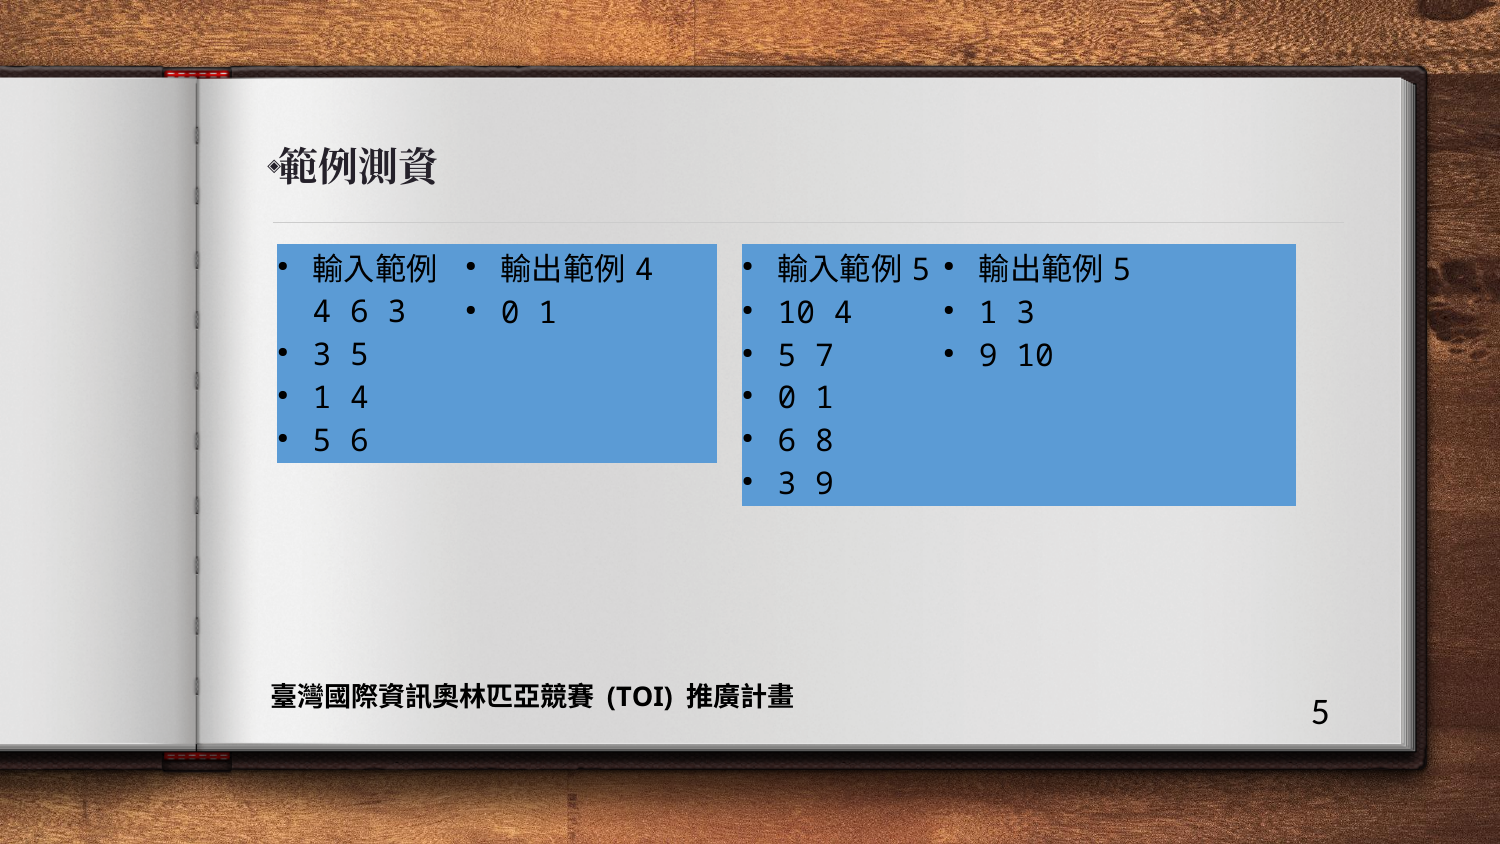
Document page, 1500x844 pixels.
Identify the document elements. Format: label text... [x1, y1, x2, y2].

text_box [1295, 672, 1386, 737]
table_header 輸出範例4 0 1 [465, 244, 717, 463]
table_header 輸出範例5 1 3 9 10 [943, 244, 1296, 506]
list 範例測資 [252, 126, 1194, 205]
table_header 輸入範例4 6 3 3 5 1 4 5 6 [277, 244, 465, 463]
table_header 輸入範例5 10 4 5 7 0 1 6 8 3 9 [742, 244, 943, 506]
